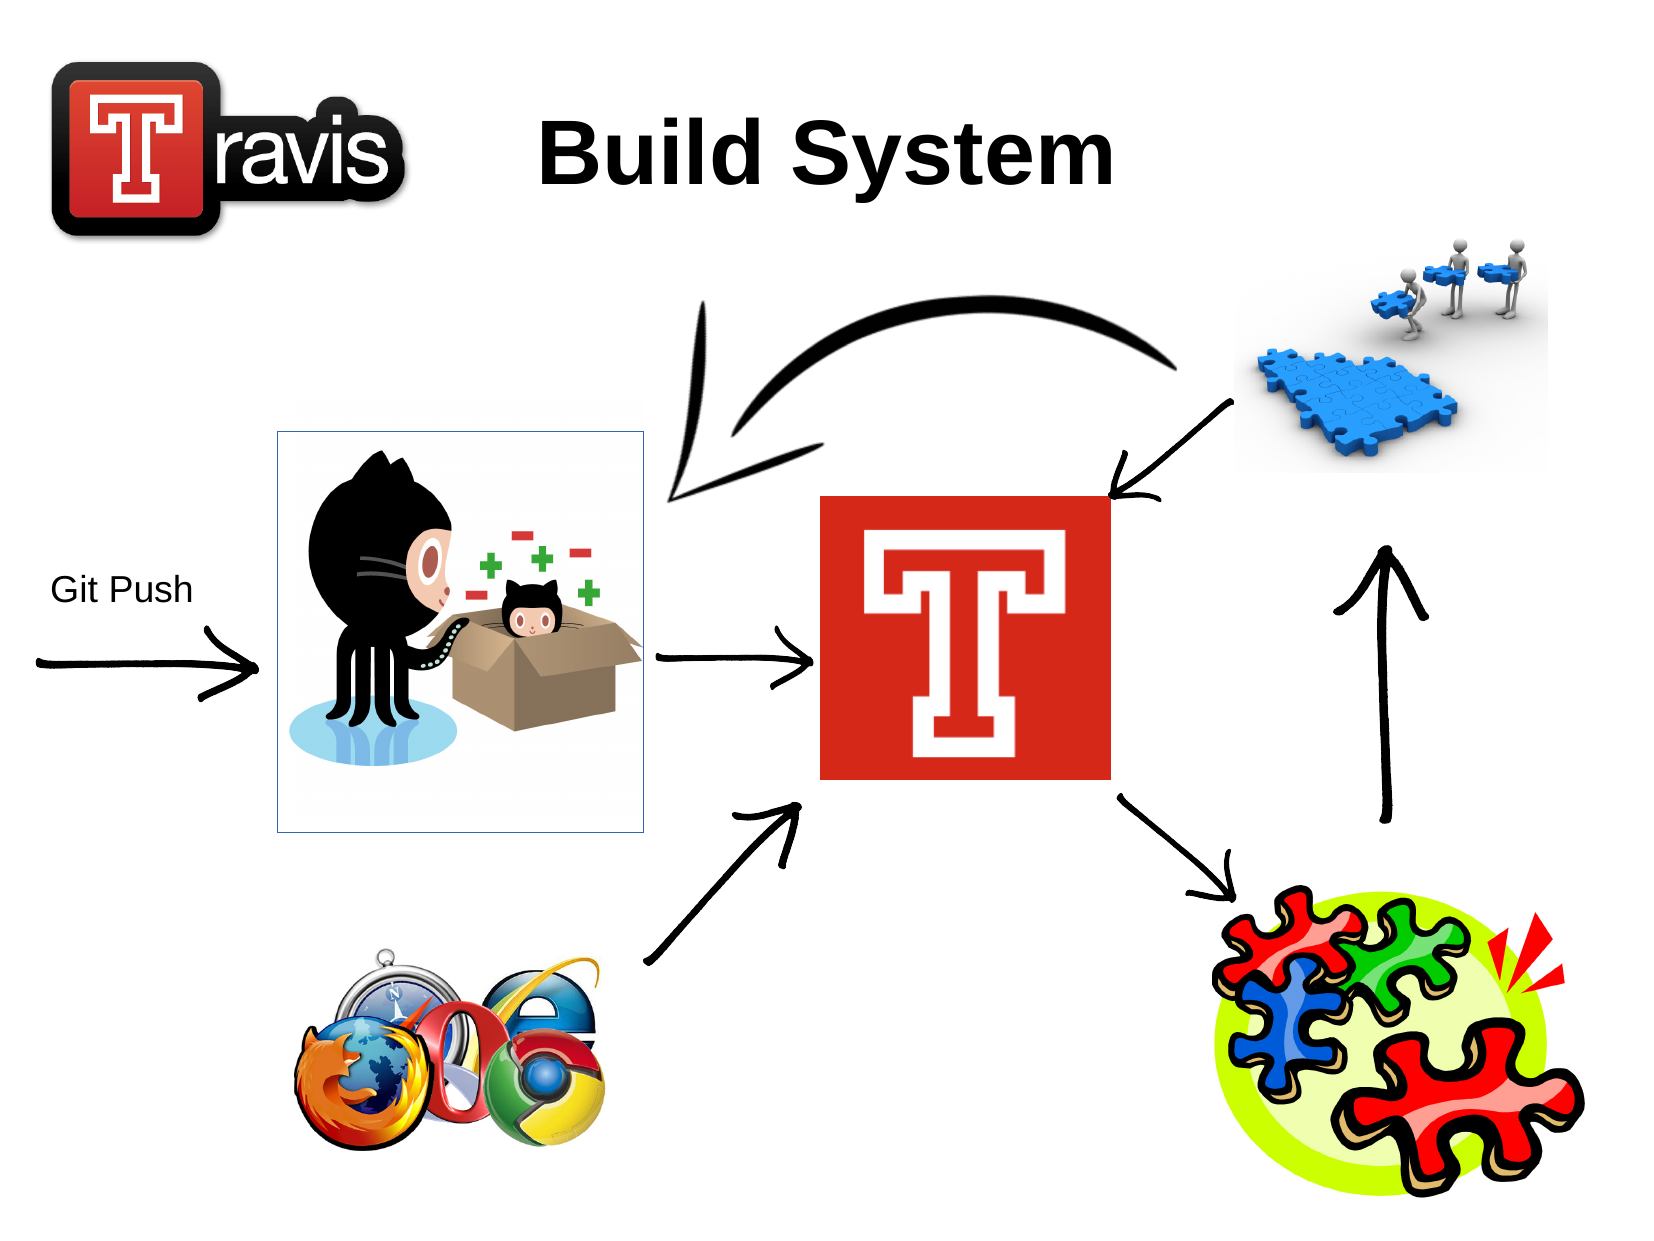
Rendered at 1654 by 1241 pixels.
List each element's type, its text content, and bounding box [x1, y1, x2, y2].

picture [18, 588, 278, 739]
picture [1067, 739, 1585, 1199]
picture [283, 735, 864, 1158]
title Build System [82, 49, 1571, 257]
text_box Git Push [35, 561, 213, 588]
picture [289, 224, 1548, 821]
picture [47, 58, 413, 245]
picture [1284, 519, 1481, 848]
